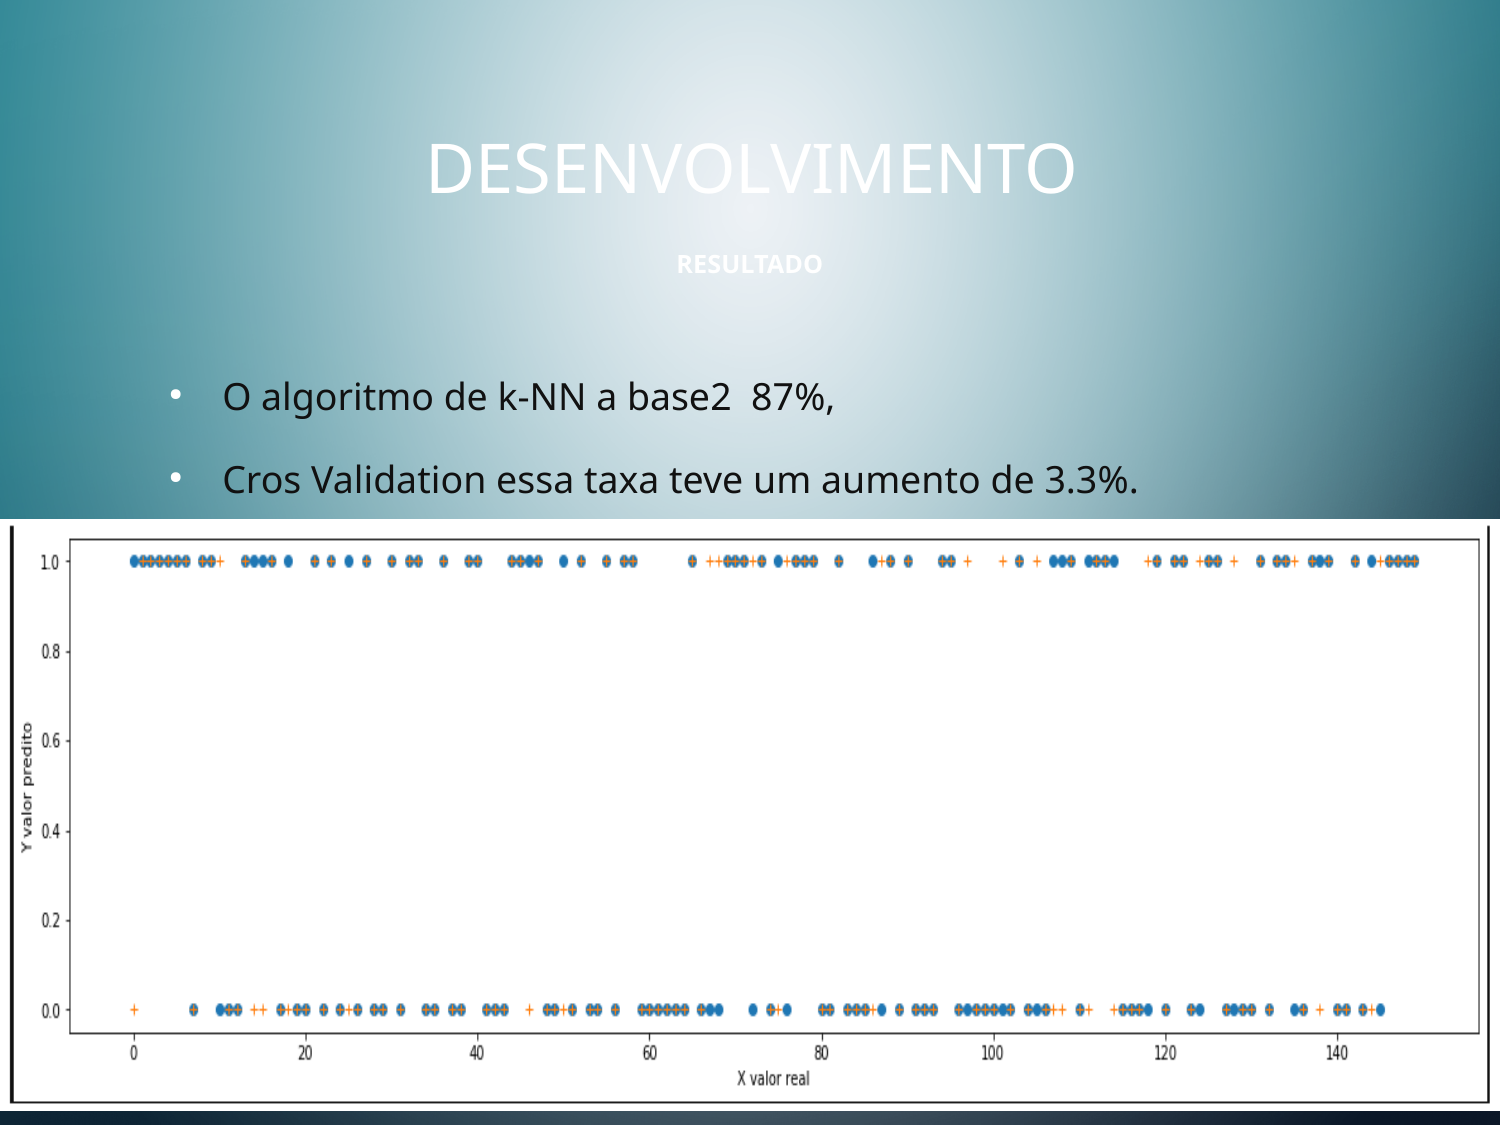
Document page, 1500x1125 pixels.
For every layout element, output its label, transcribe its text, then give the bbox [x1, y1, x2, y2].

title Resultado [140, 216, 1360, 317]
title Desenvolvimento [151, 106, 1371, 237]
picture [0, 0, 1500, 1125]
list O algoritmo de k-NN a base2 87%, Cros Validation essa taxa teve um aumento de 3.3%. [151, 364, 1371, 519]
